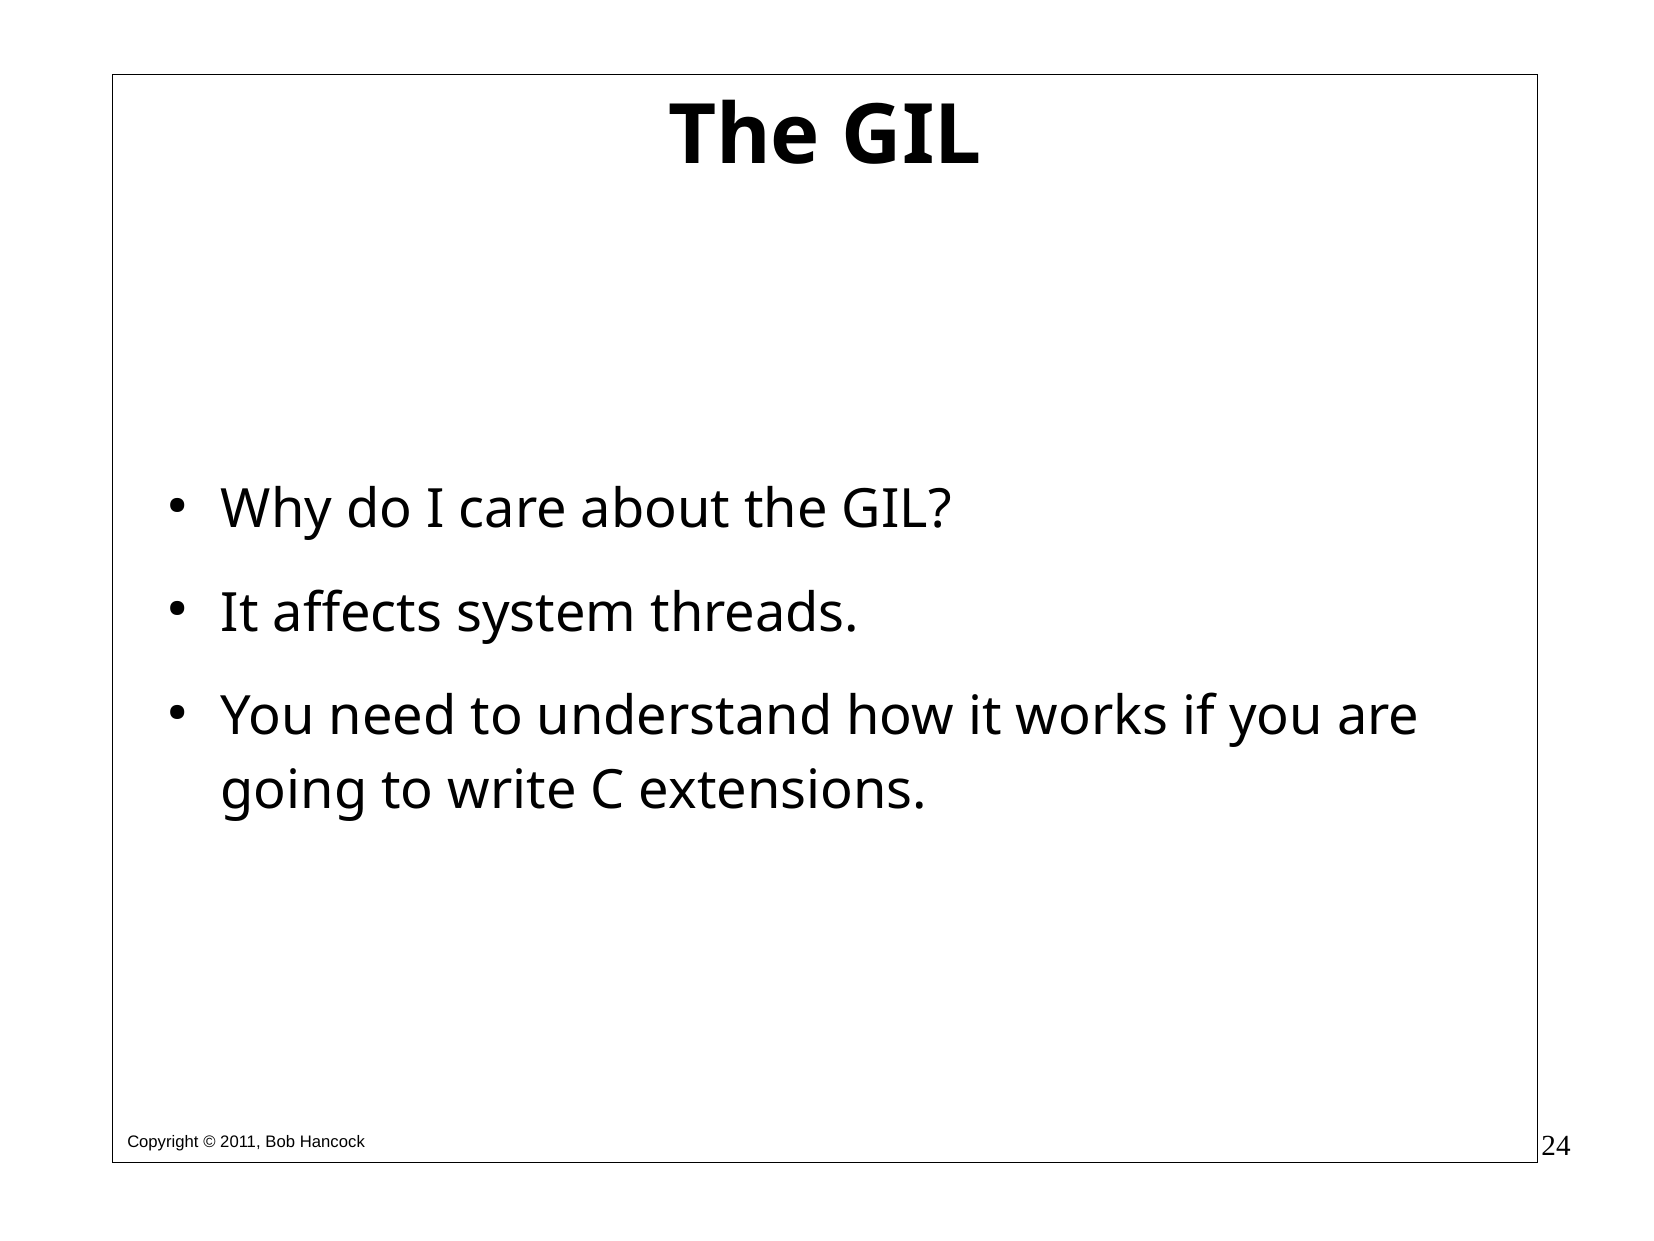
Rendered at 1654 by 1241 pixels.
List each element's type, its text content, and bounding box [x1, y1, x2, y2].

text_box Copyright © 2011, Bob Hancock [112, 1125, 381, 1159]
list Why do I care about the GIL? It affects system threads. You need to understand how it works if you are going to write C extensions. [150, 262, 1501, 1126]
title The GIL [112, 75, 1538, 188]
